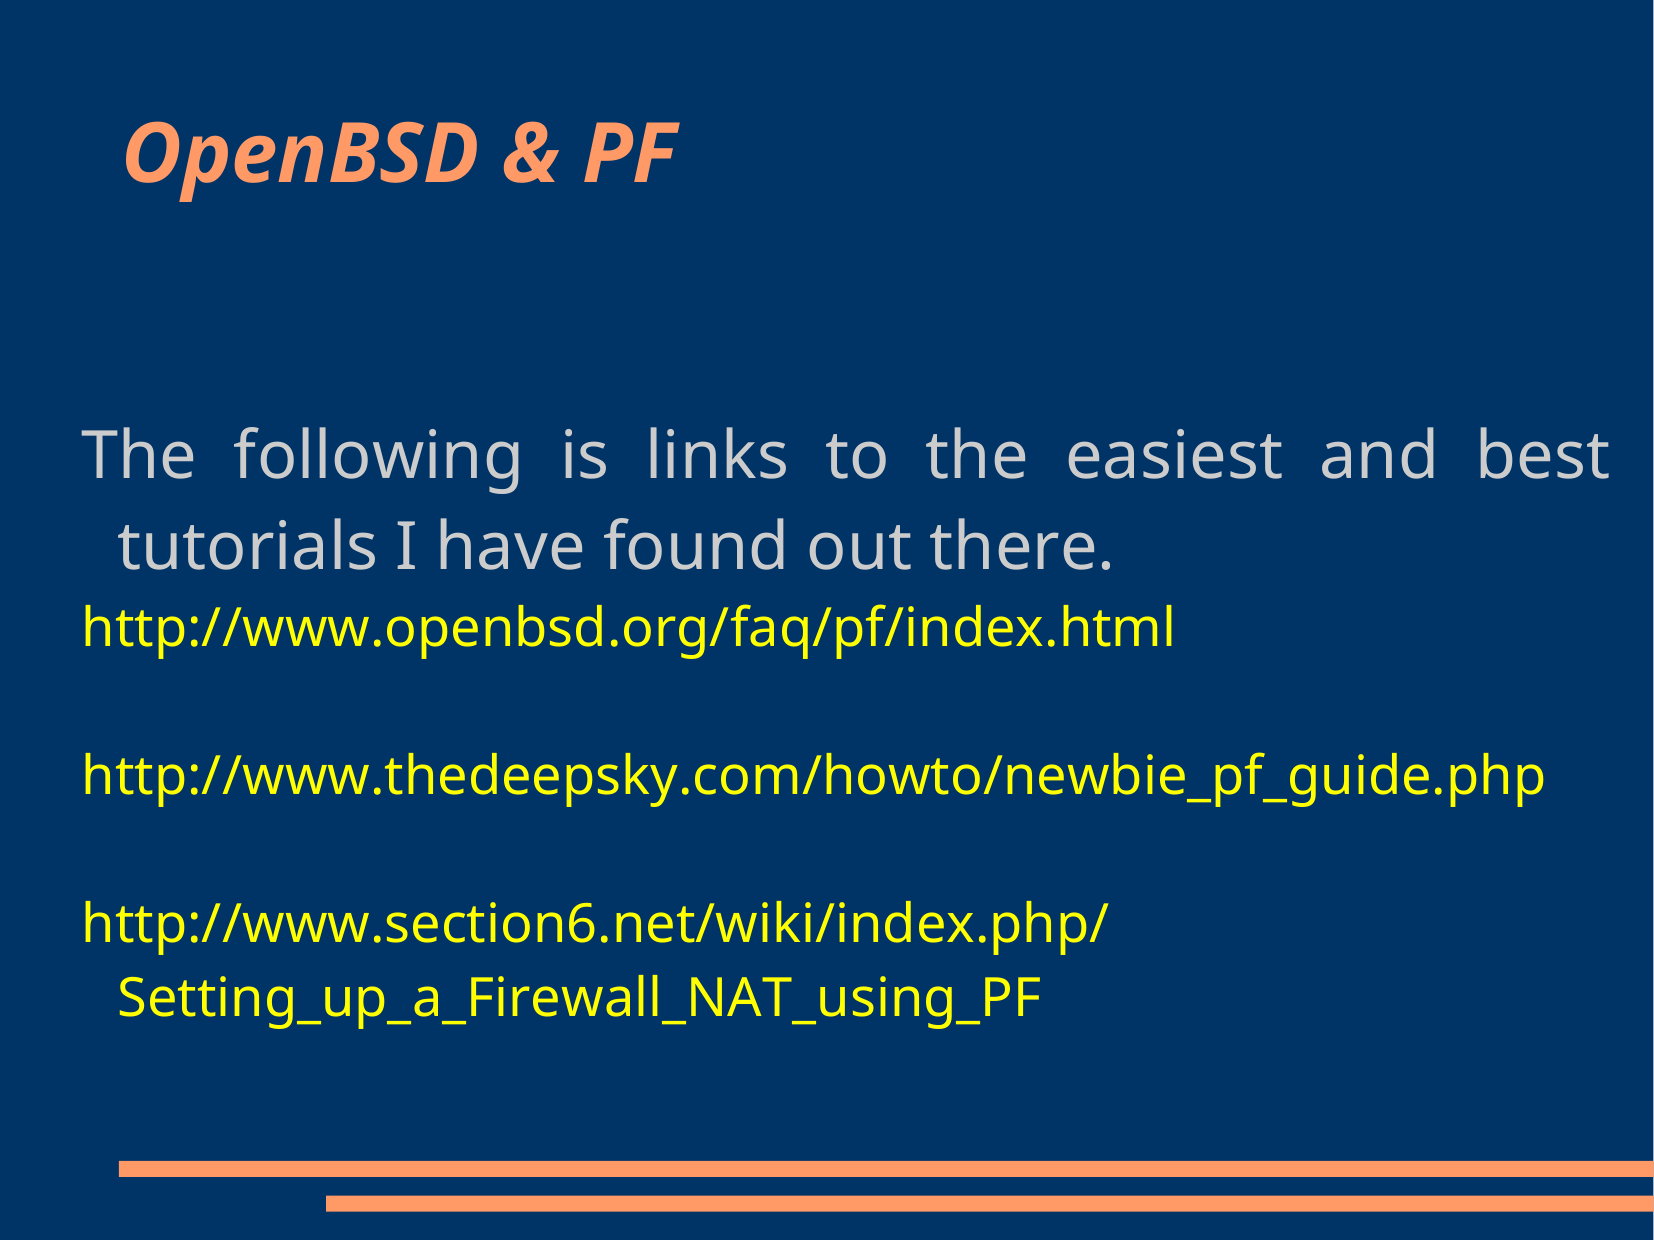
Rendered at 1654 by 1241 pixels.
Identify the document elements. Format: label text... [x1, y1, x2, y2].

subtitle The following is links to the easiest and best tutorials I have found out there. http://www.openbsd.org/faq/pf/index.html http://www.thedeepsky.com/howto/newbie_pf_guide.php http://www.section6.net/wiki/index.php/Setting_up_a_Firewall_NAT_using_PF [46, 315, 1613, 1126]
title OpenBSD & PF [121, 46, 1534, 254]
